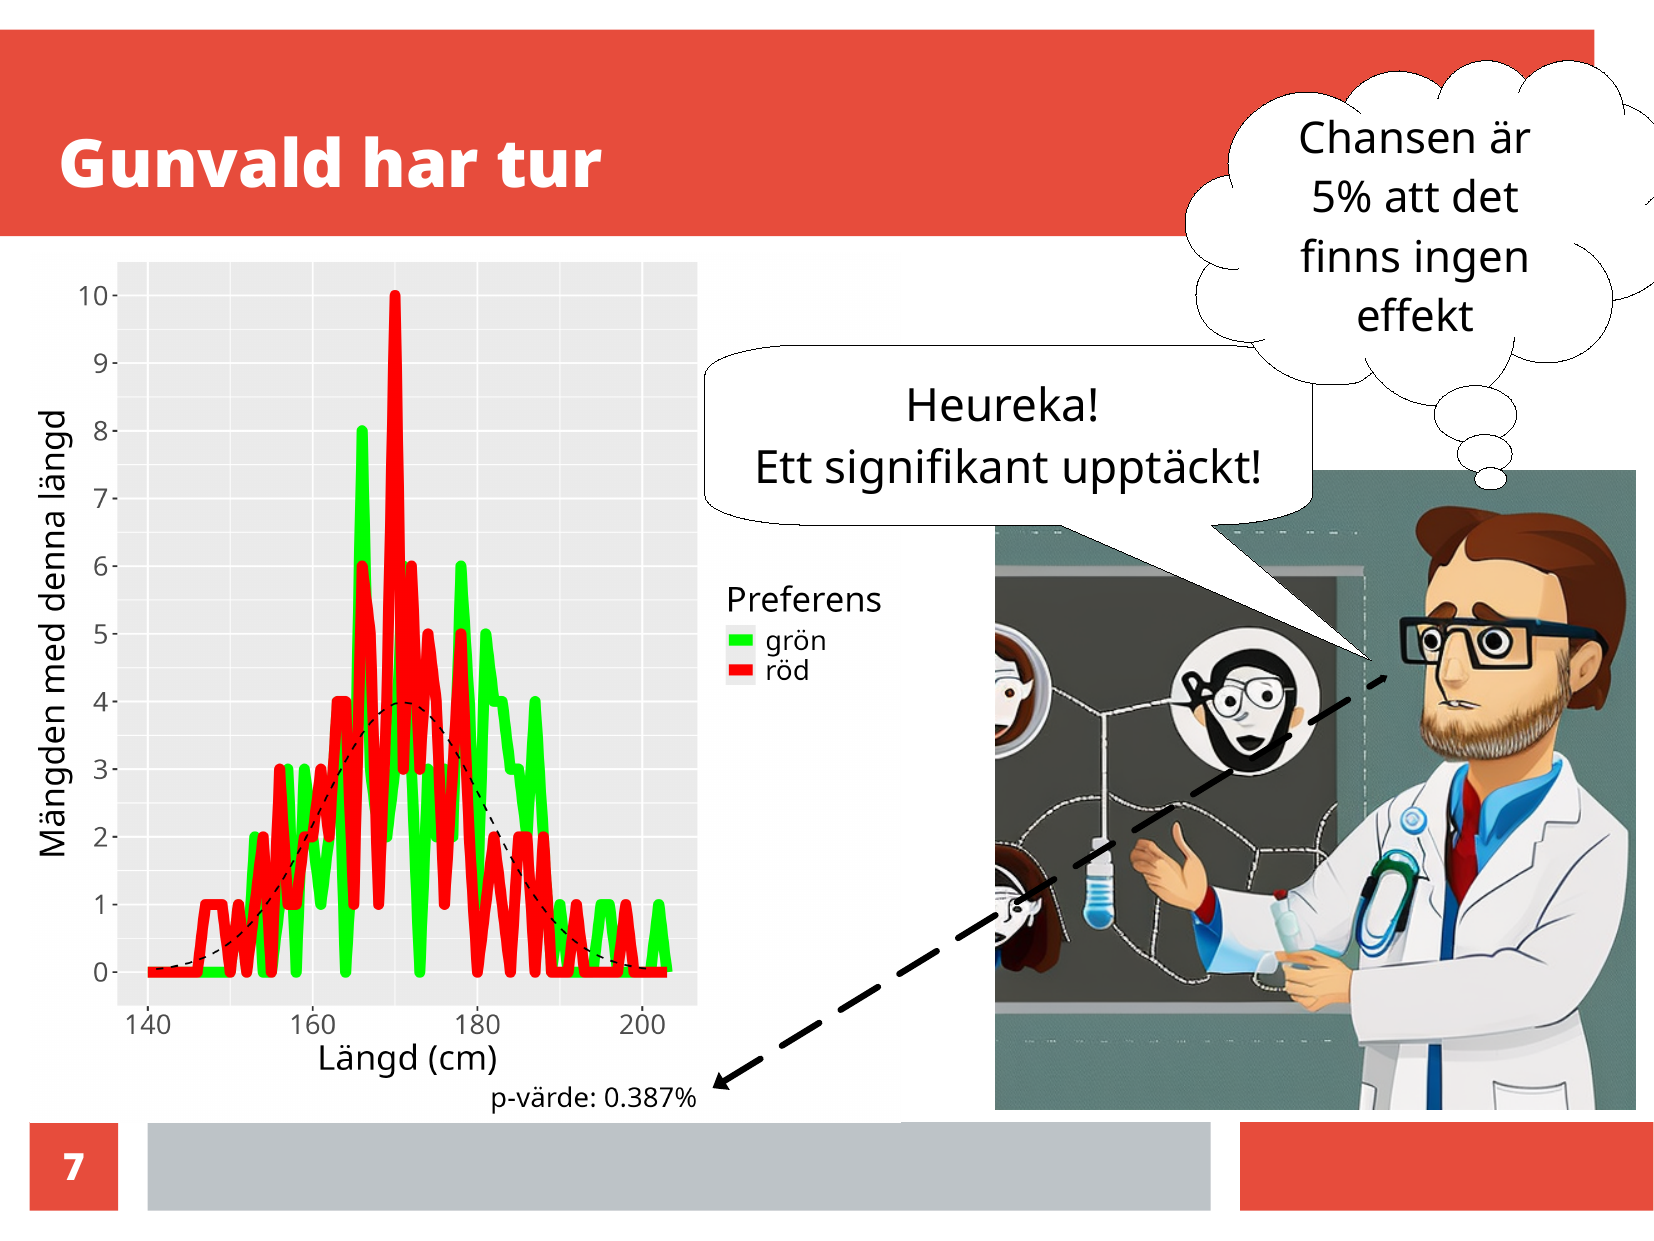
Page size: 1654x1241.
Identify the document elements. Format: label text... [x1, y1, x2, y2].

title Gunvald har tur [59, 59, 1595, 207]
picture [995, 470, 1636, 1111]
picture [30, 252, 901, 1123]
text_box Chansen är 5% att det finns ingen effekt [1185, 60, 1654, 490]
text_box Heureka! Ett signifikant upptäckt! [704, 345, 1372, 661]
